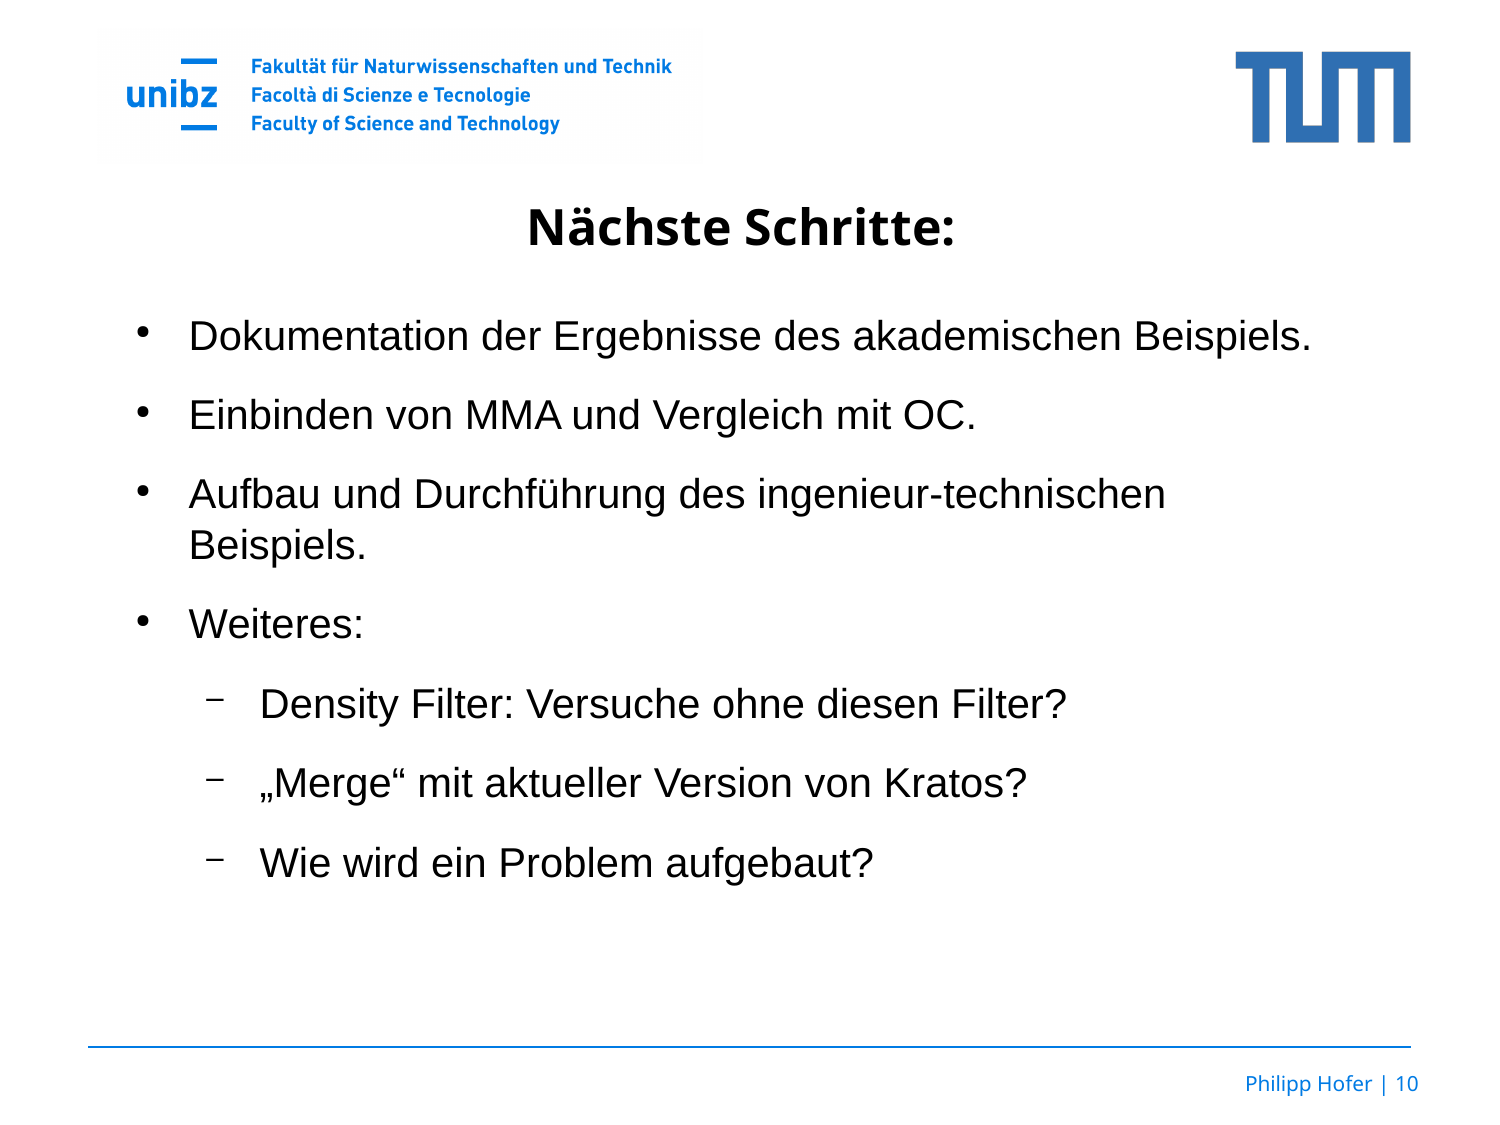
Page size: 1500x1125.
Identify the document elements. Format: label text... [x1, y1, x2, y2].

picture [1145, 0, 1500, 233]
text_box Nächste Schritte: [103, 137, 1397, 300]
text_box Dokumentation der Ergebnisse des akademischen Beispiels. Einbinden von MMA und Vergleich mit OC. Aufbau und Durchführung des ingenieur-technischen Beispiels. Weiteres: Density Filter: Versuche ohne diesen Filter? „Merge“ mit aktueller Version von Kratos? Wie wird ein Problem aufgebaut? [103, 221, 1335, 957]
picture [97, 28, 703, 164]
